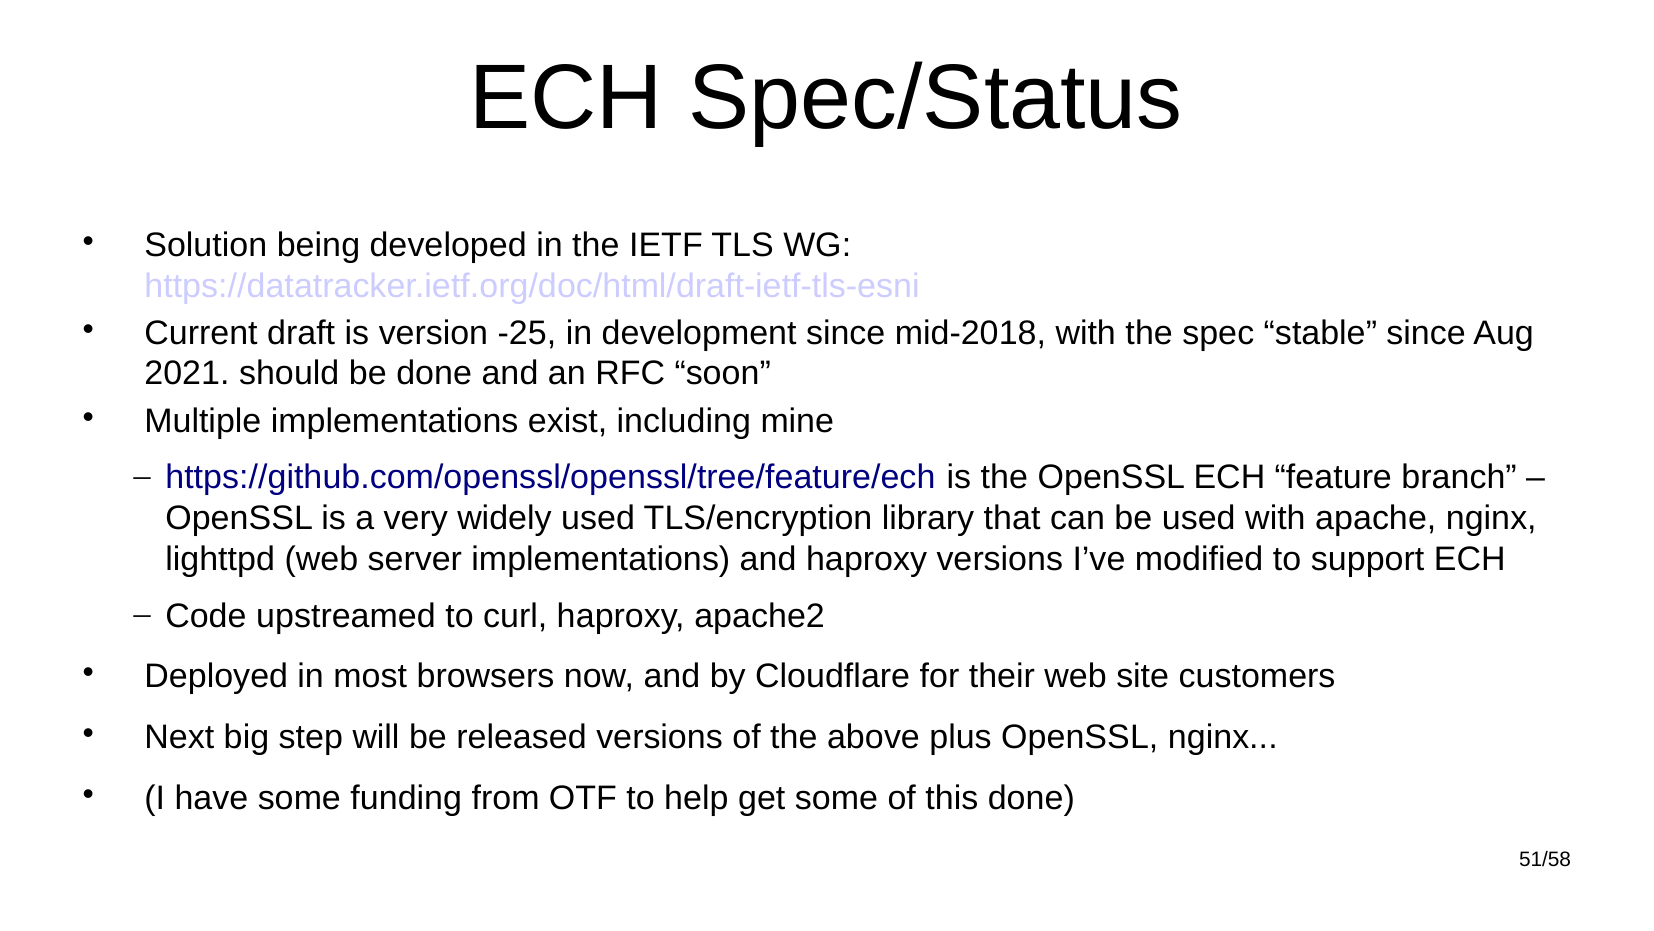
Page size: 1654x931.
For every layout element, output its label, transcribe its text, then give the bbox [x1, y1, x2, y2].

title ECH Spec/Status [82, 36, 1571, 175]
list Solution being developed in the IETF TLS WG: https://datatracker.ietf.org/doc/html/draft-ietf-tls-esni Current draft is version -25, in development since mid-2018, with the spec “stable” since Aug 2021. should be done and an RFC “soon” Multiple implementations exist, including mine https://github.com/openssl/openssl/tree/feature/ech is the OpenSSL ECH “feature branch” – OpenSSL is a very widely used TLS/encryption library that can be used with apache, nginx, lighttpd (web server implementations) and haproxy versions I’ve modified to support ECH Code upstreamed to curl, haproxy, apache2 Deployed in most browsers now, and by Cloudflare for their web site customers Next big step will be released versions of the above plus OpenSSL, nginx... (I have some funding from OTF to help get some of this done) [82, 175, 1571, 826]
